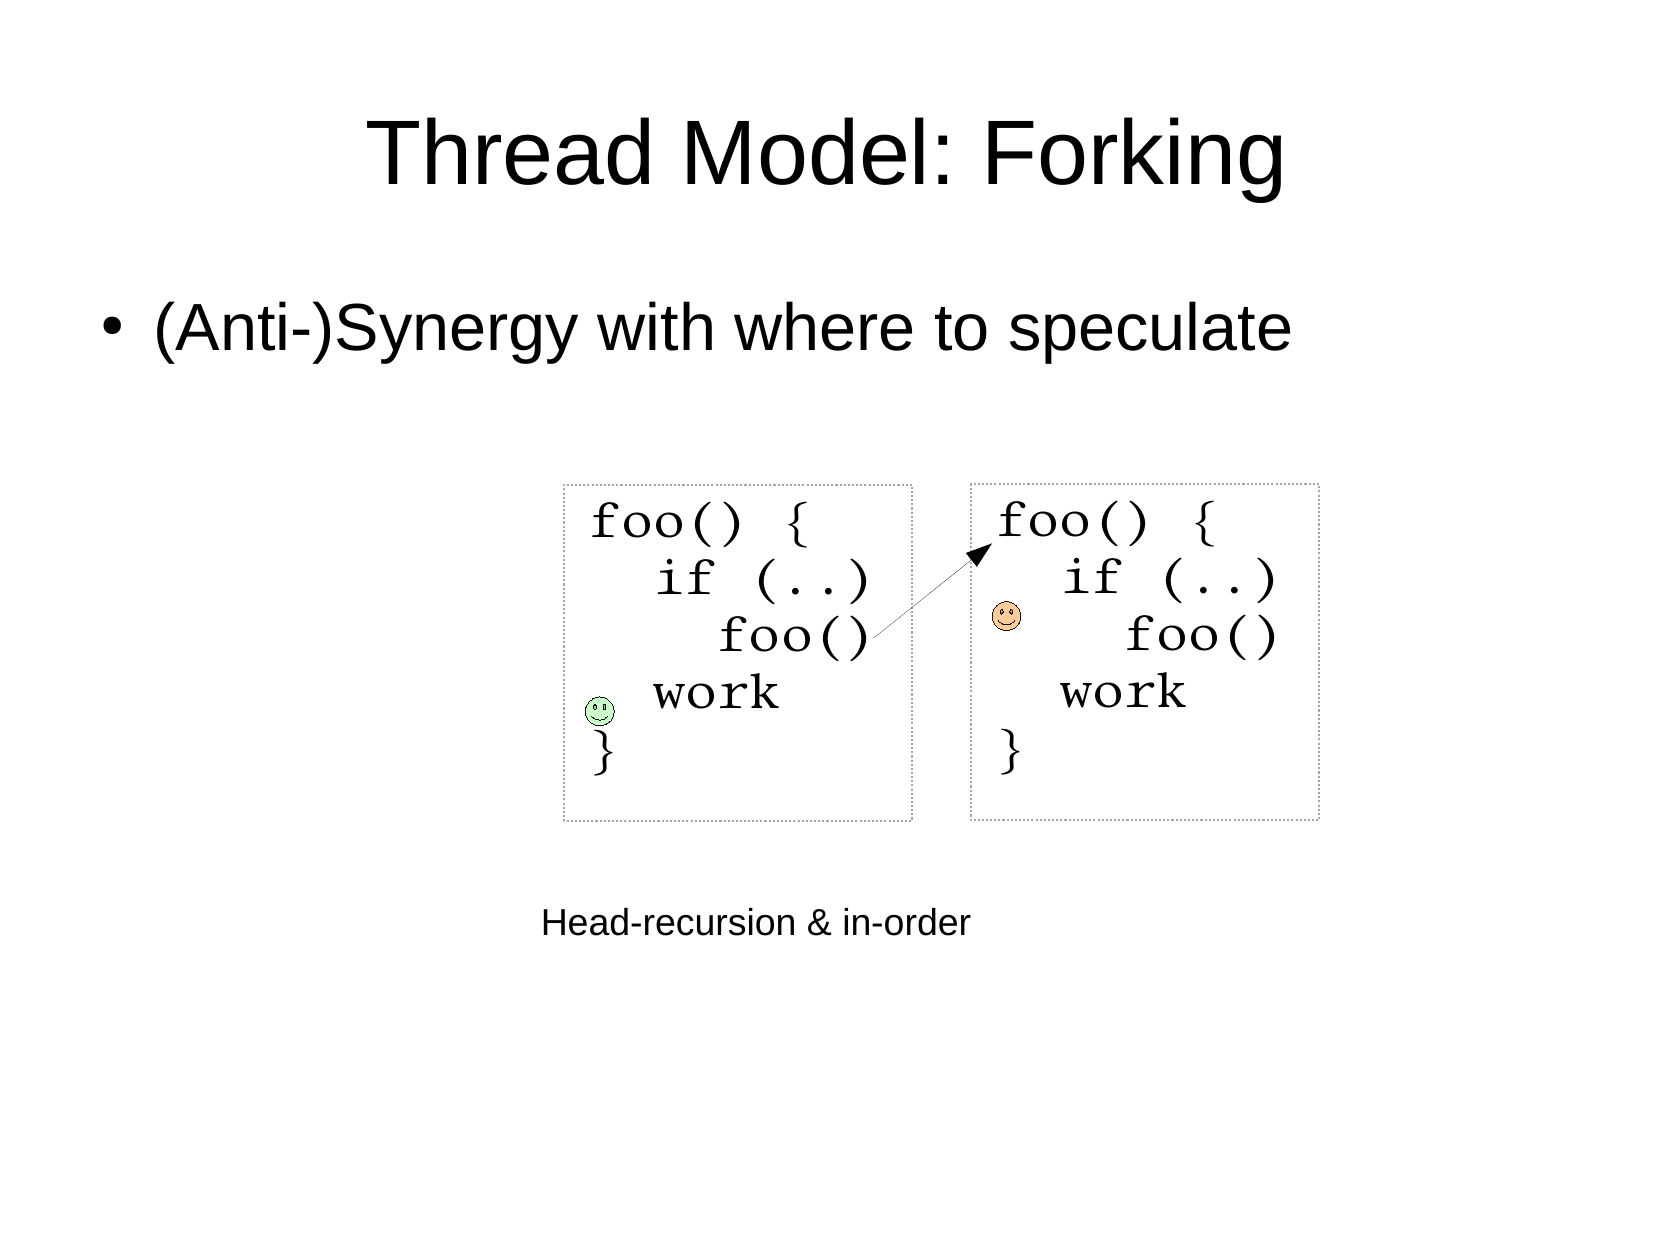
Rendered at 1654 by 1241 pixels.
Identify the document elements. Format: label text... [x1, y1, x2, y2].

list (Anti-)Synergy with where to speculate [82, 290, 1571, 1010]
text_box [585, 696, 615, 726]
text_box foo() { if (..) foo() work } [981, 484, 1414, 833]
text_box [992, 601, 1021, 631]
text_box Head-recursion & in-order [438, 894, 1074, 993]
title Thread Model: Forking [82, 49, 1571, 257]
text_box foo() { if (..) foo() work } [574, 484, 1007, 834]
